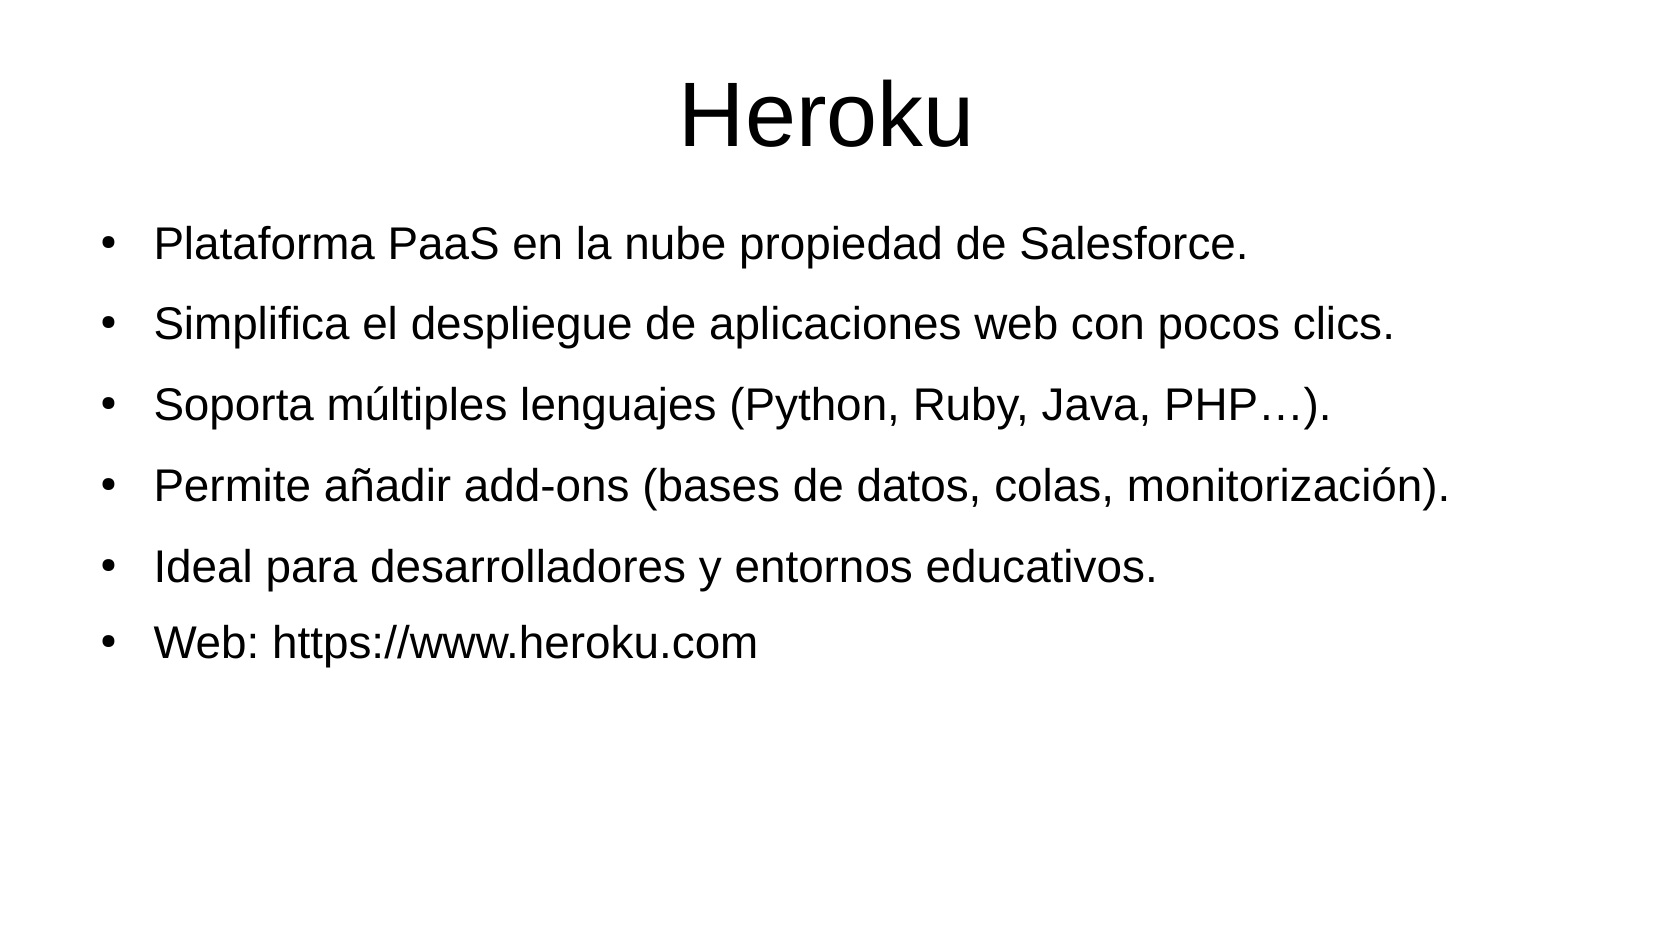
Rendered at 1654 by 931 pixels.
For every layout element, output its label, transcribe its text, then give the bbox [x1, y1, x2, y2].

title Heroku [82, 37, 1571, 193]
list Plataforma PaaS en la nube propiedad de Salesforce. Simplifica el despliegue de aplicaciones web con pocos clics. Soporta múltiples lenguajes (Python, Ruby, Java, PHP…). Permite añadir add-ons (bases de datos, colas, monitorización). Ideal para desarrolladores y entornos educativos. Web: https://www.heroku.com [82, 217, 1571, 758]
